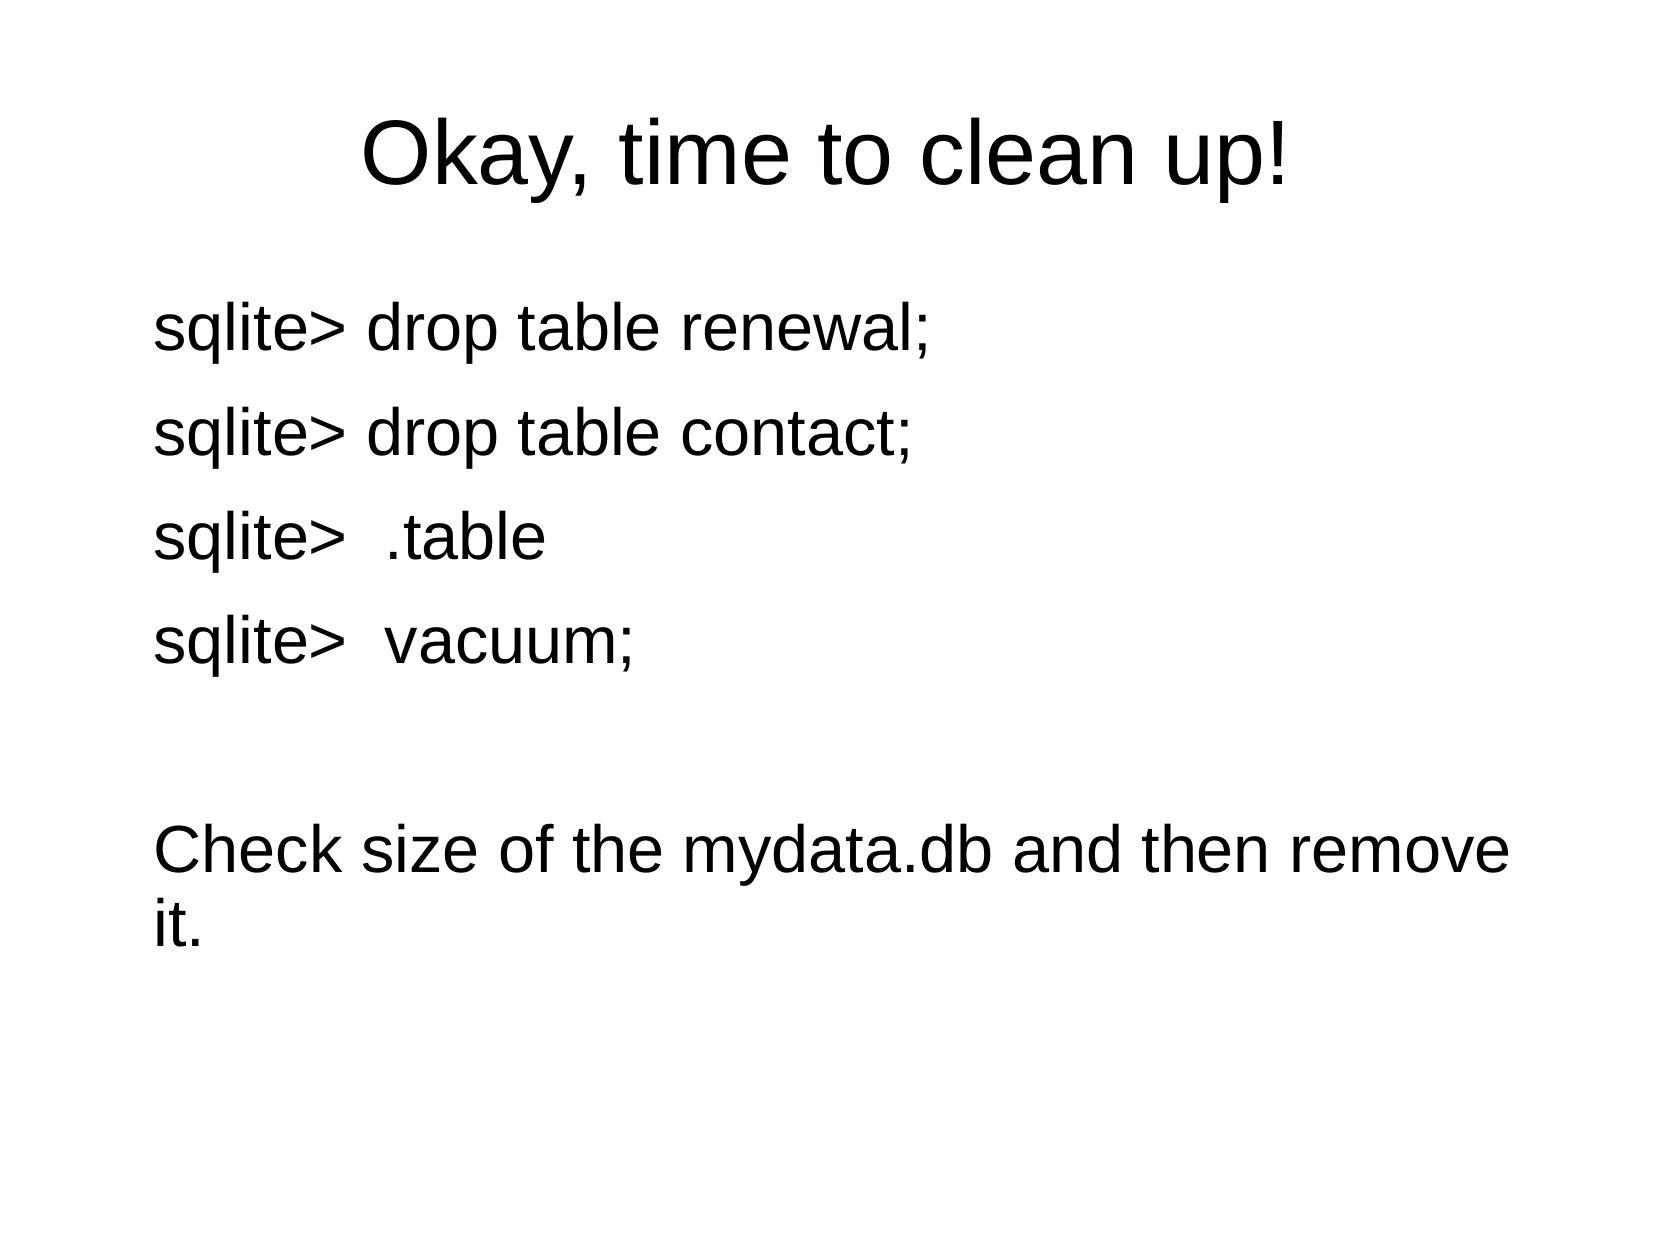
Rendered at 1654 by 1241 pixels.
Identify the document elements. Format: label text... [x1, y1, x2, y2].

title Okay, time to clean up! [82, 49, 1571, 257]
list sqlite> drop table renewal; sqlite> drop table contact; sqlite> .table sqlite> vacuum; Check size of the mydata.db and then remove it. [82, 290, 1571, 1010]
